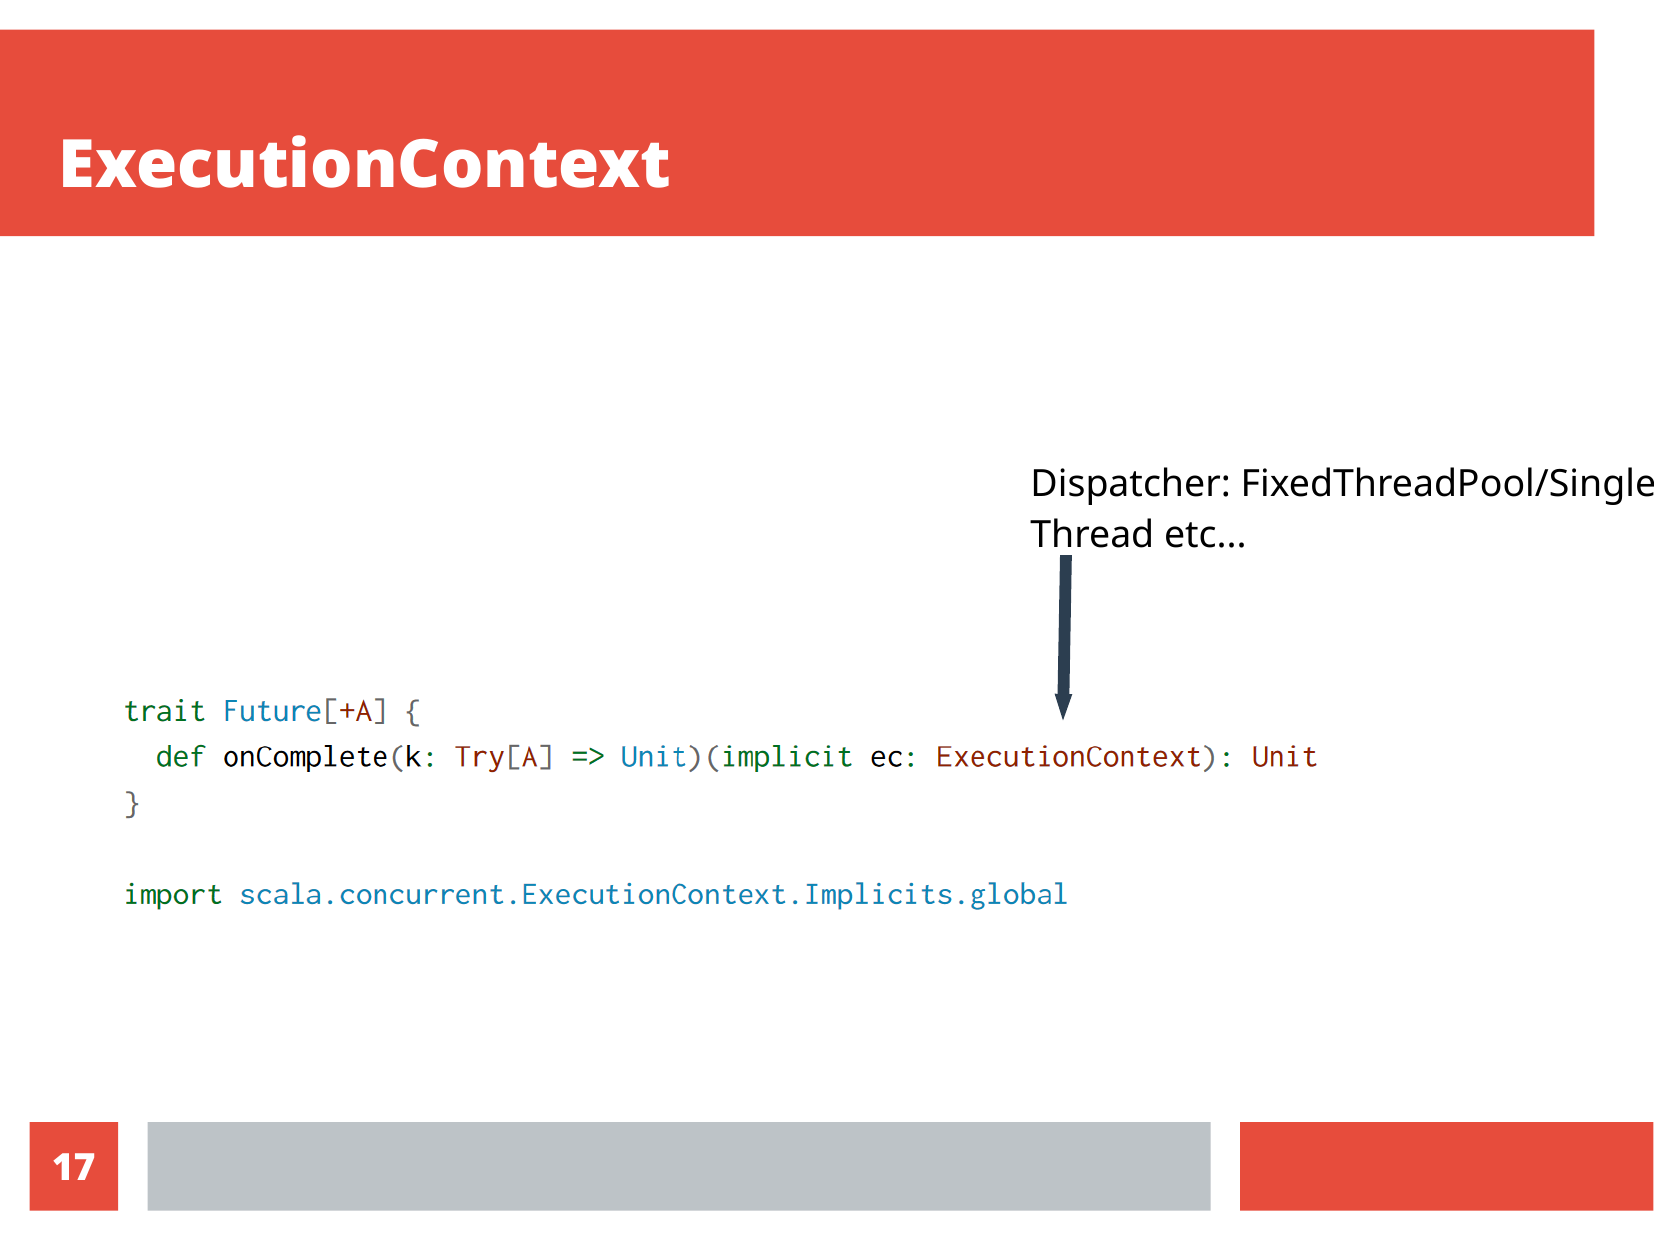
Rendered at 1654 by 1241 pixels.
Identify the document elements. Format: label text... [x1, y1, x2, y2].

text_box Dispatcher: FixedThreadPool/Single Thread etc... [1015, 448, 1606, 559]
title ExecutionContext [59, 59, 1595, 207]
picture [82, 673, 1348, 972]
